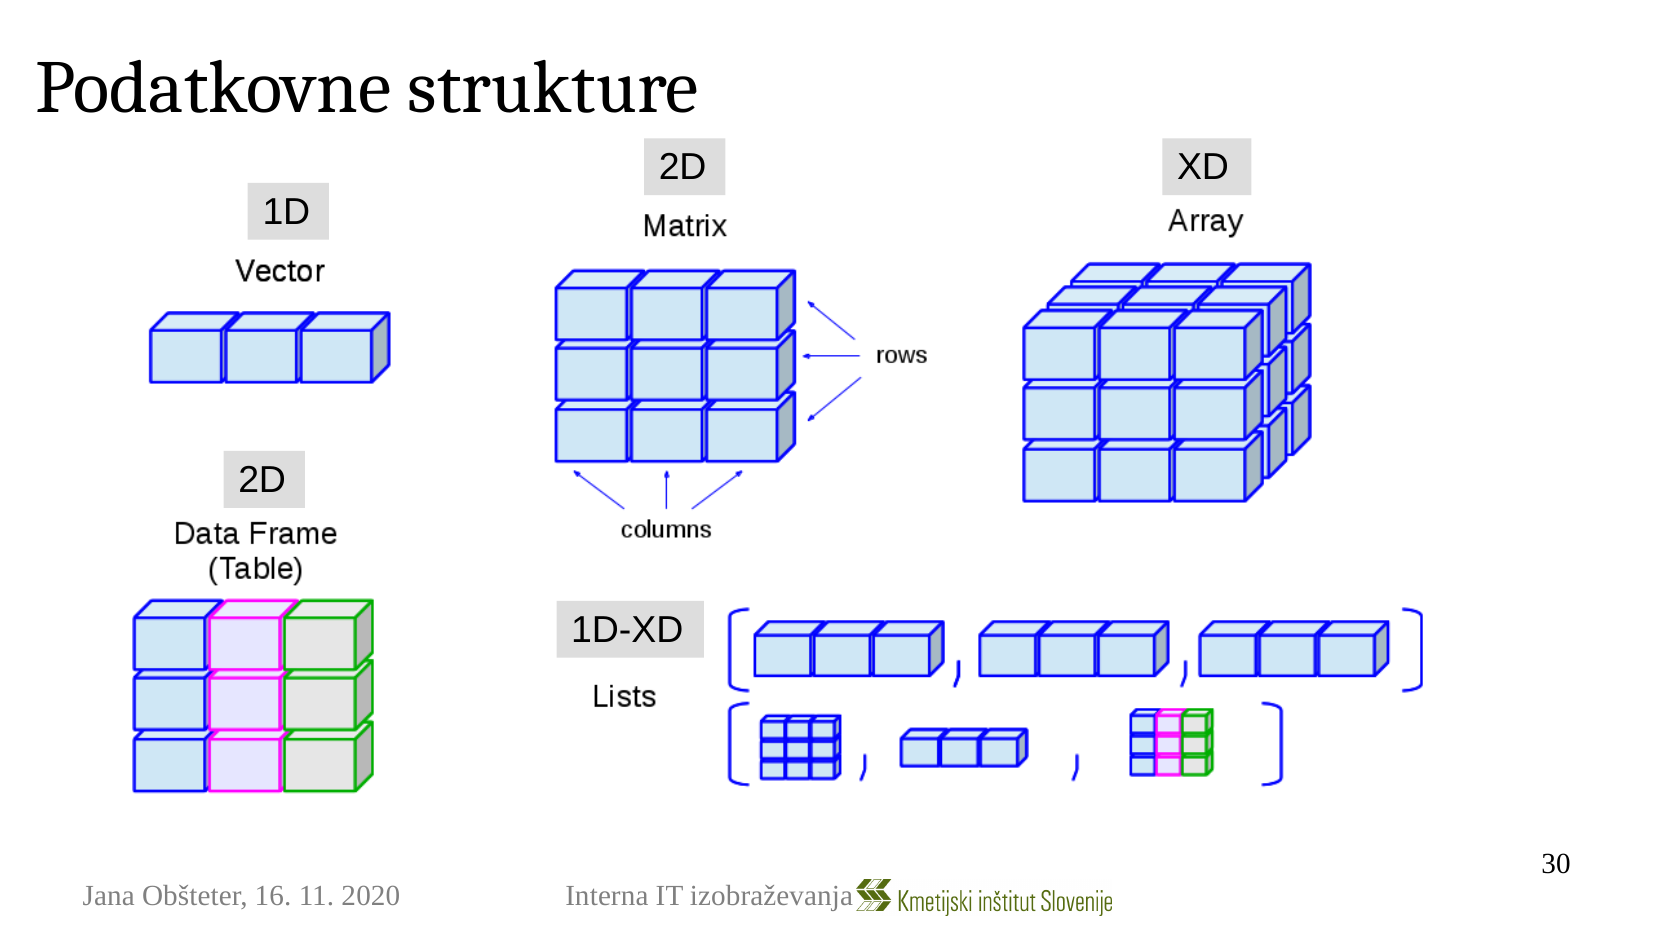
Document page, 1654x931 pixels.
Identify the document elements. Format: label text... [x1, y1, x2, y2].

text_box XD [1162, 138, 1252, 196]
picture [100, 182, 1441, 826]
text_box 2D [223, 450, 305, 508]
title Podatkovne strukture [35, 21, 1524, 154]
picture [856, 879, 1112, 916]
text_box 1D [247, 182, 329, 240]
text_box 2D [644, 138, 726, 196]
text_box 1D-XD [556, 600, 704, 658]
